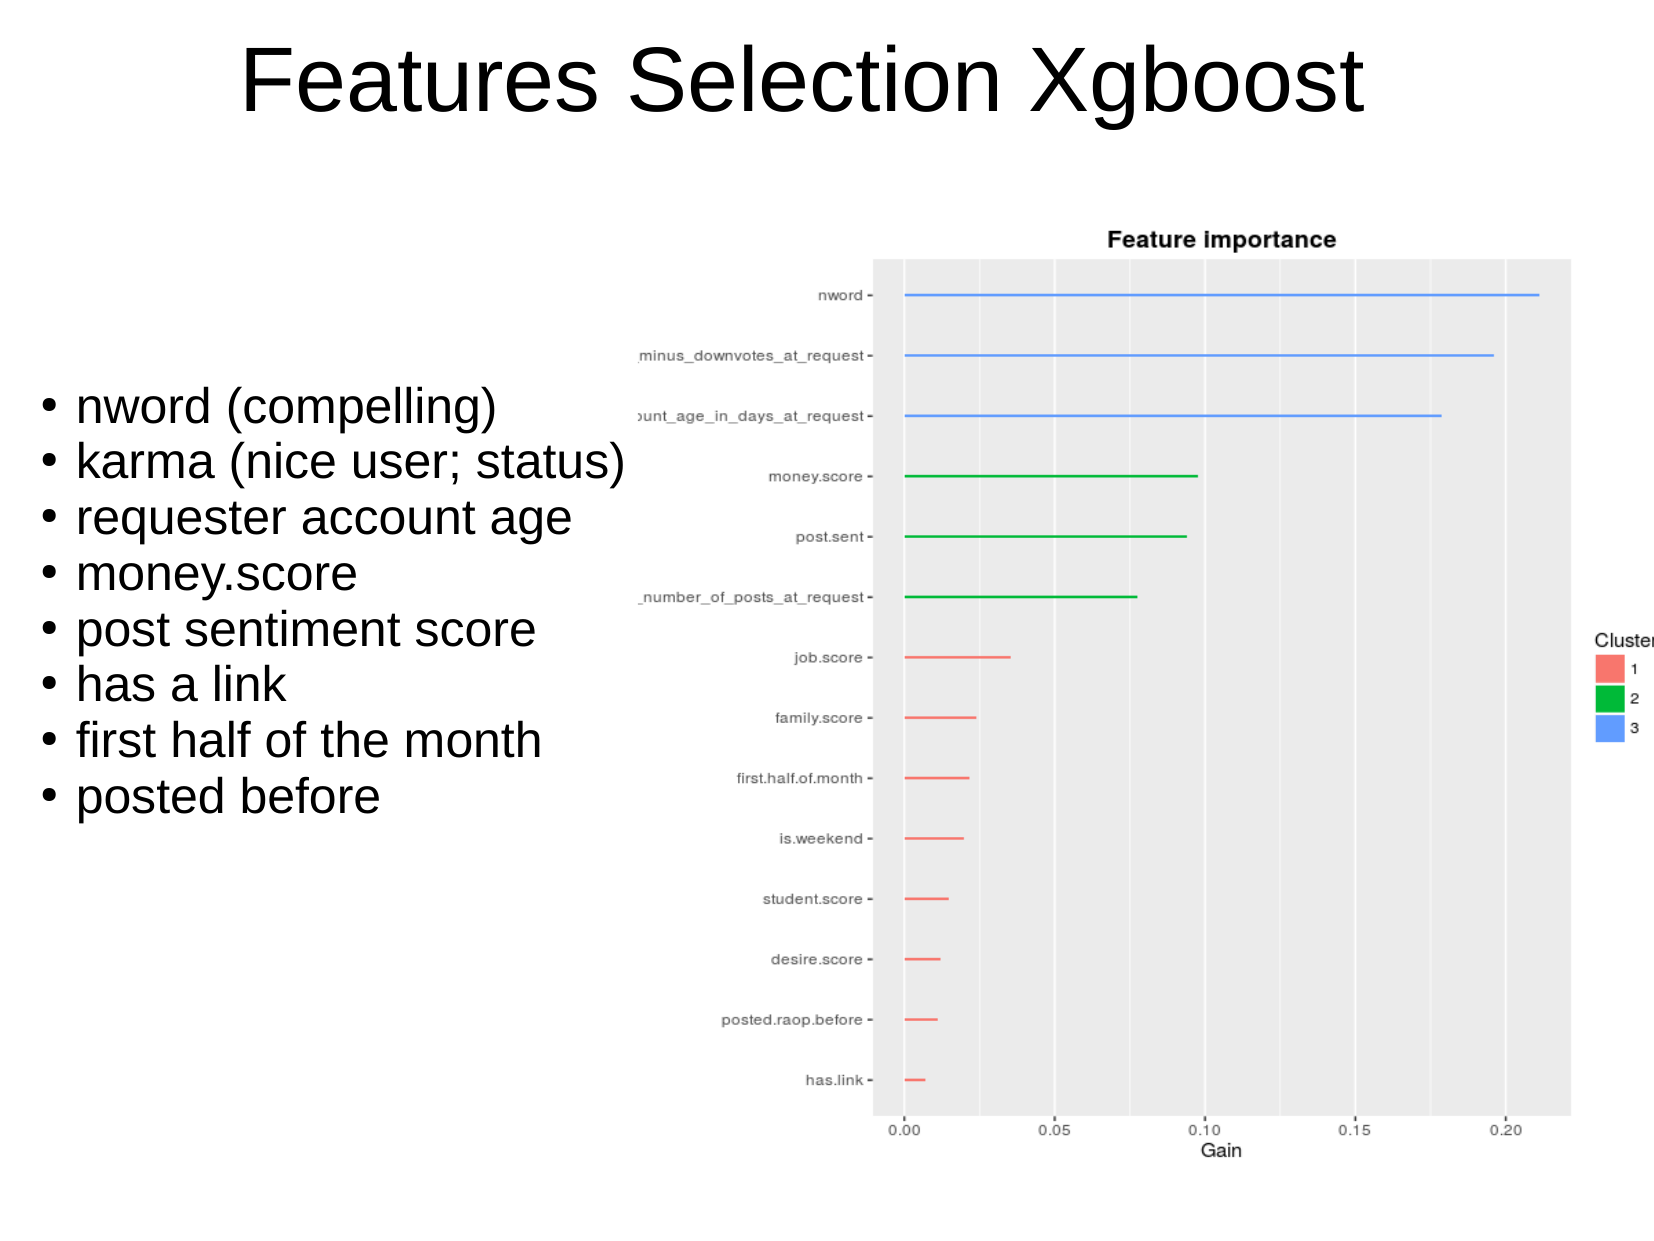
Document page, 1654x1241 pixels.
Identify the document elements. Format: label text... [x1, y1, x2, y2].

picture [637, 222, 1654, 1170]
title Features Selection Xgboost [59, 0, 1548, 184]
text_box nword (compelling) karma (nice user; status) requester account age money.score post sentiment score has a link first half of the month posted before [0, 377, 1630, 989]
